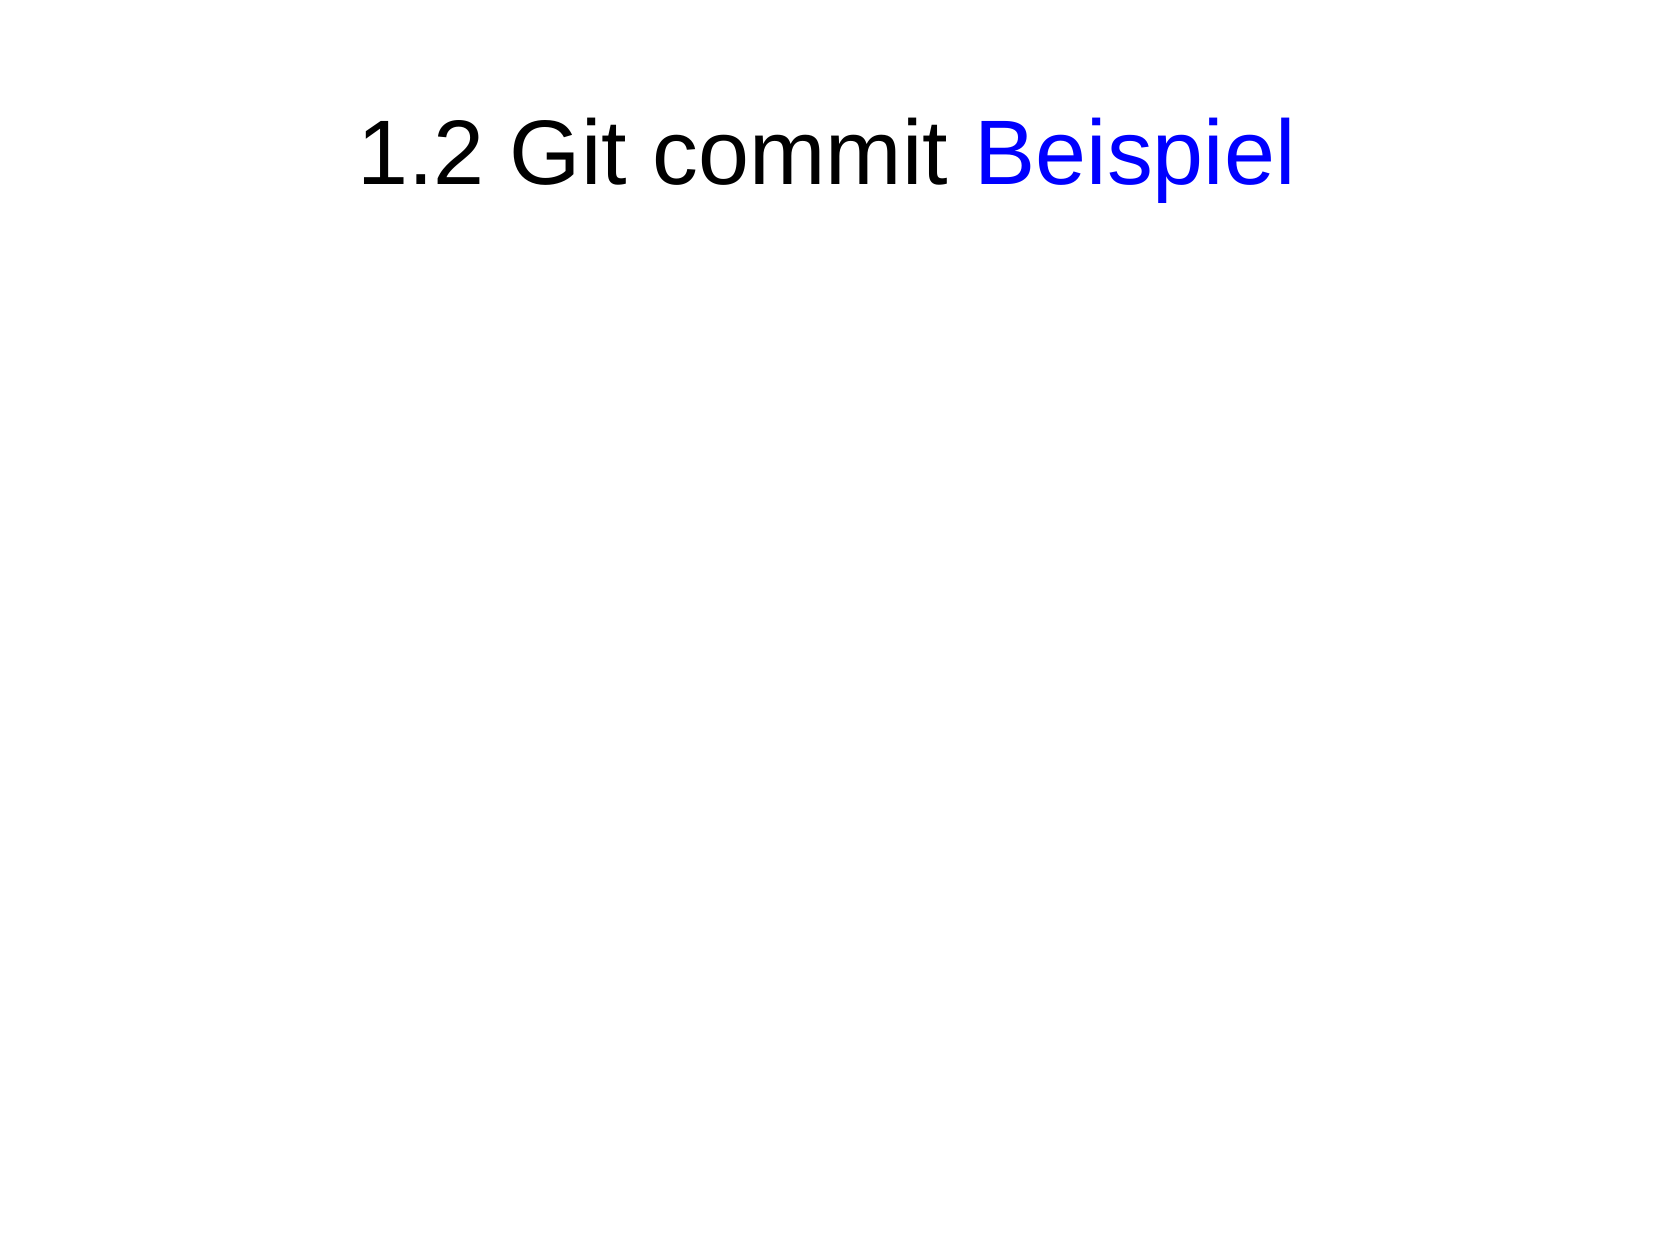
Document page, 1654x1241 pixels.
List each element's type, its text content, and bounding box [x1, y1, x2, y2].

title 1.2 Git commit Beispiel [82, 49, 1571, 257]
